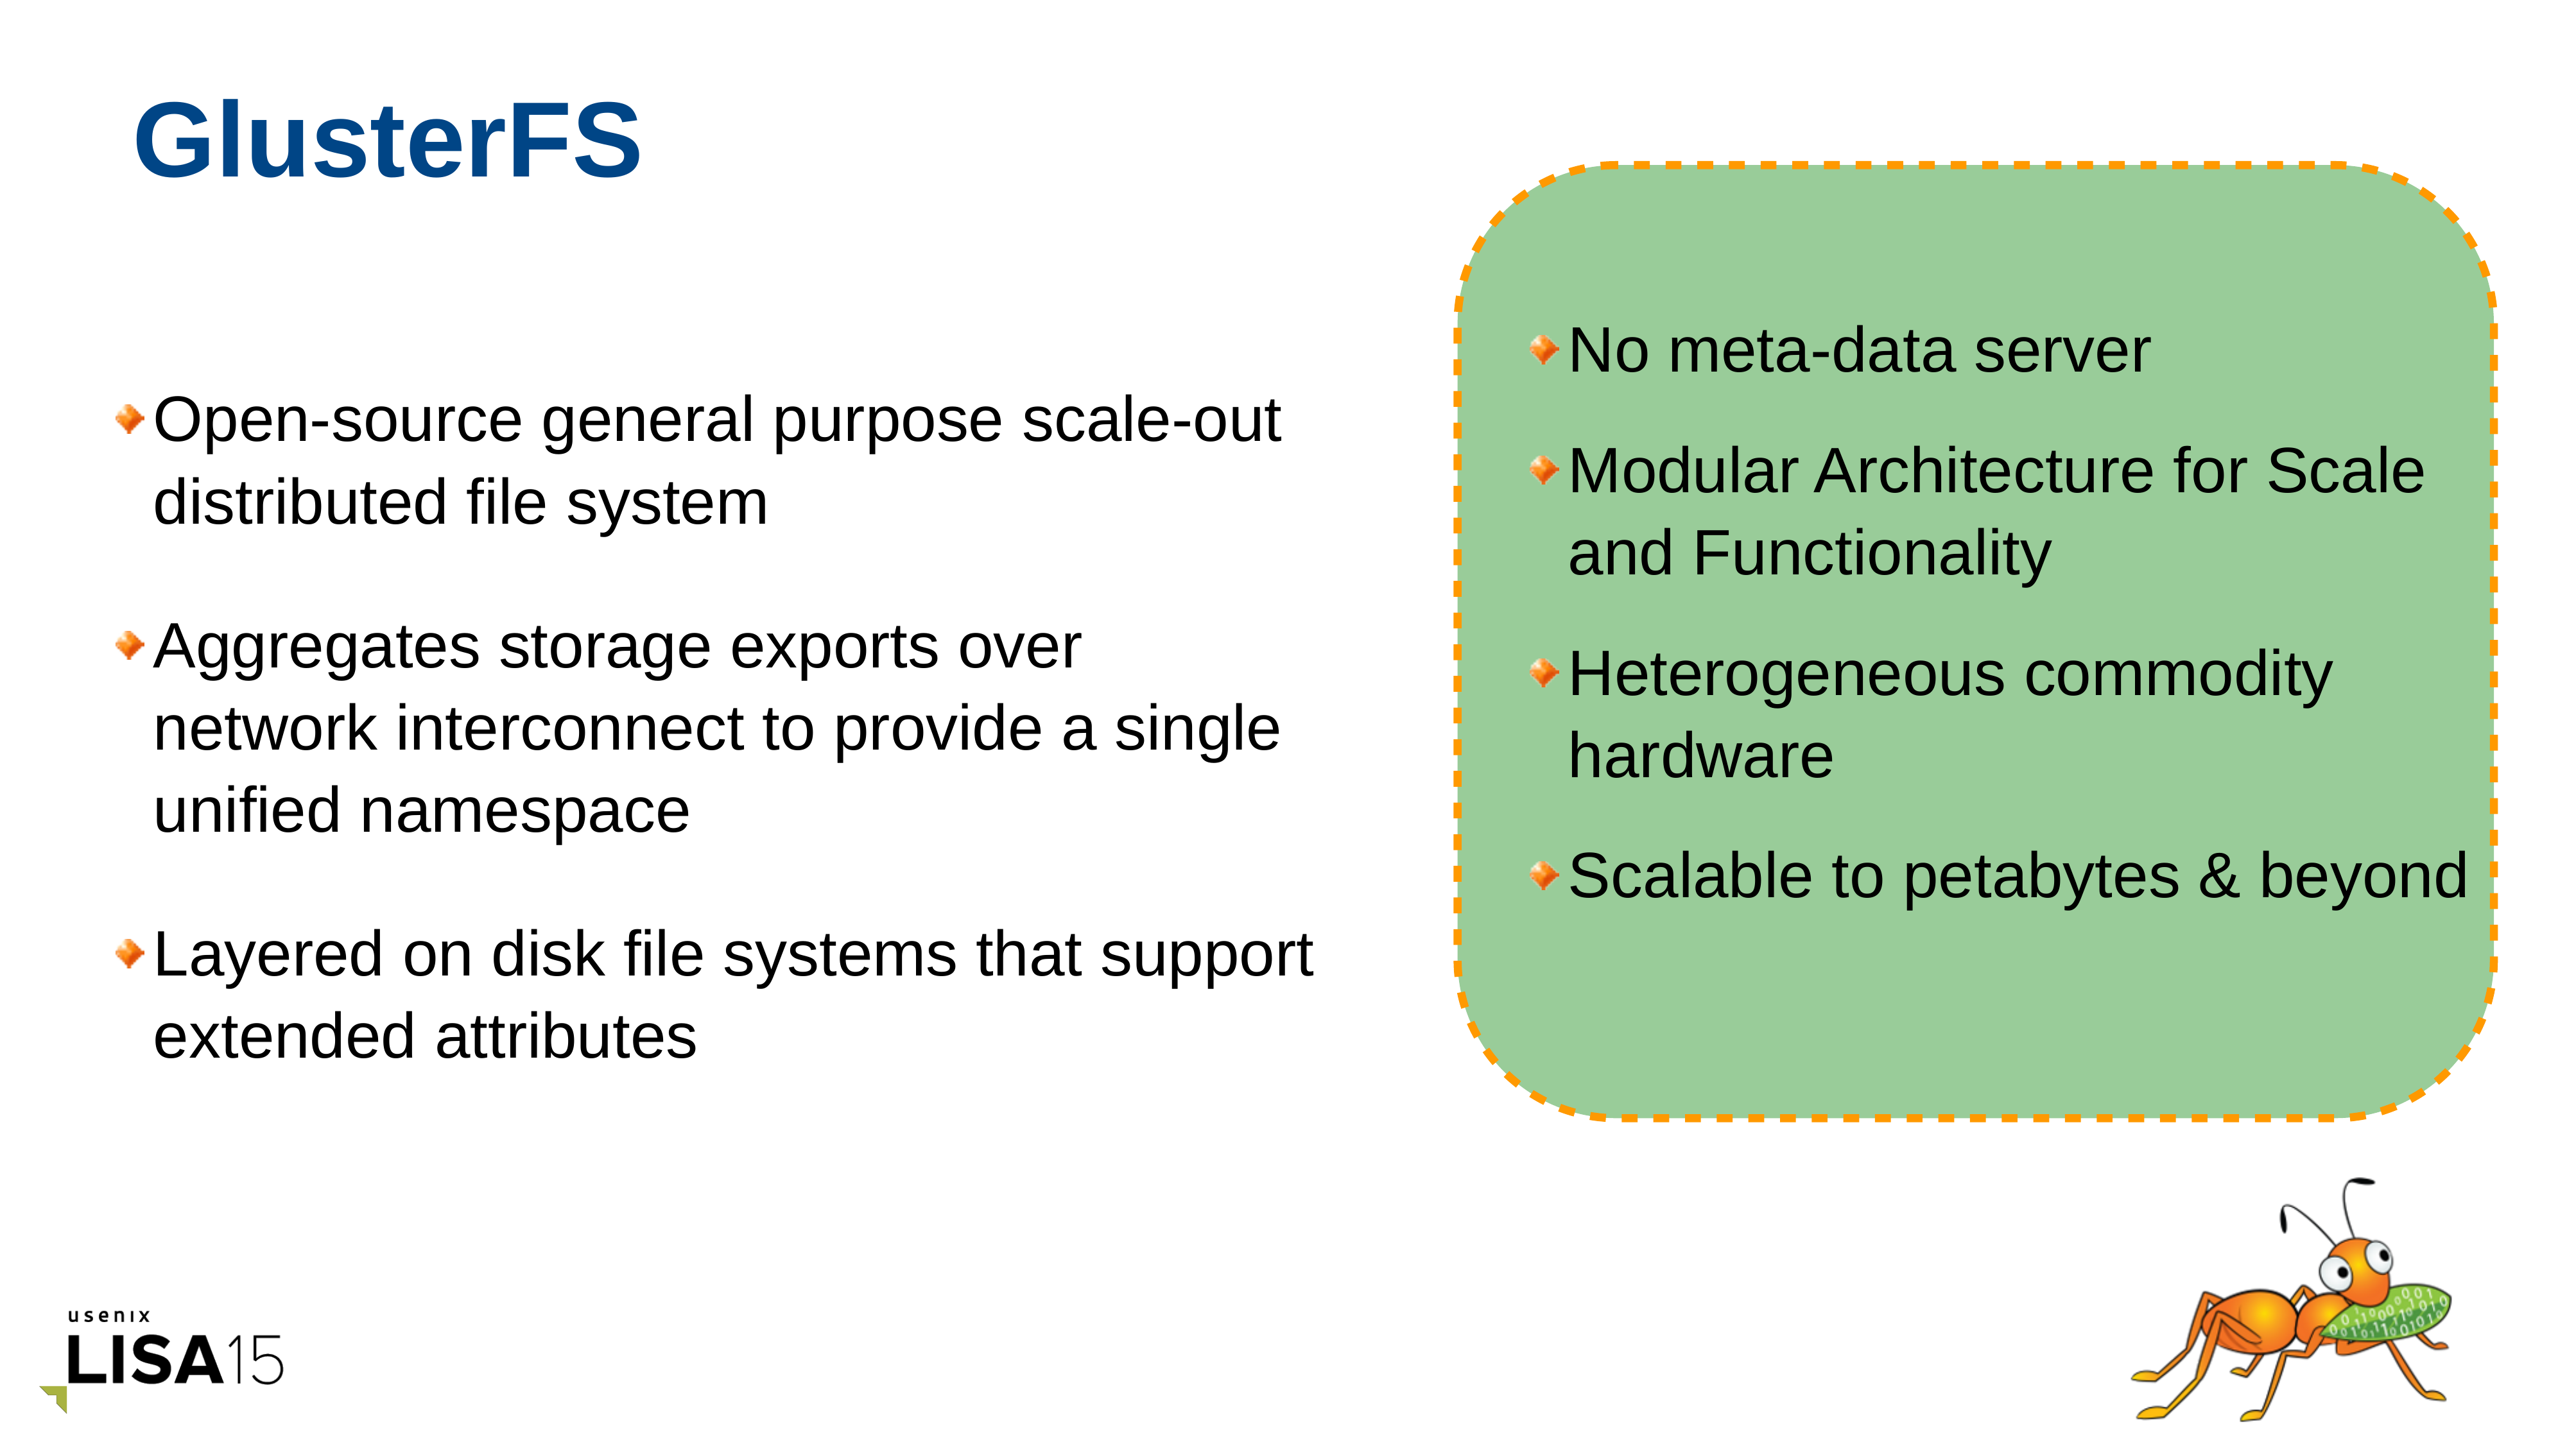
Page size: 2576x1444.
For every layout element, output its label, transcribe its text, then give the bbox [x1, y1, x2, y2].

text_box [1457, 165, 2494, 1119]
title GlusterFS [132, 19, 2446, 261]
picture [19, 1289, 299, 1427]
text_box No meta-data server Modular Architecture for Scale and Functionality Heterogeneous commodity hardware Scalable to petabytes & beyond [1520, 298, 2485, 1040]
picture [2127, 1175, 2456, 1425]
list Open-source general purpose scale-out distributed file system Aggregates storage exports over network interconnect to provide a single unified namespace Layered on disk file systems that support extended attributes [116, 372, 1320, 1210]
